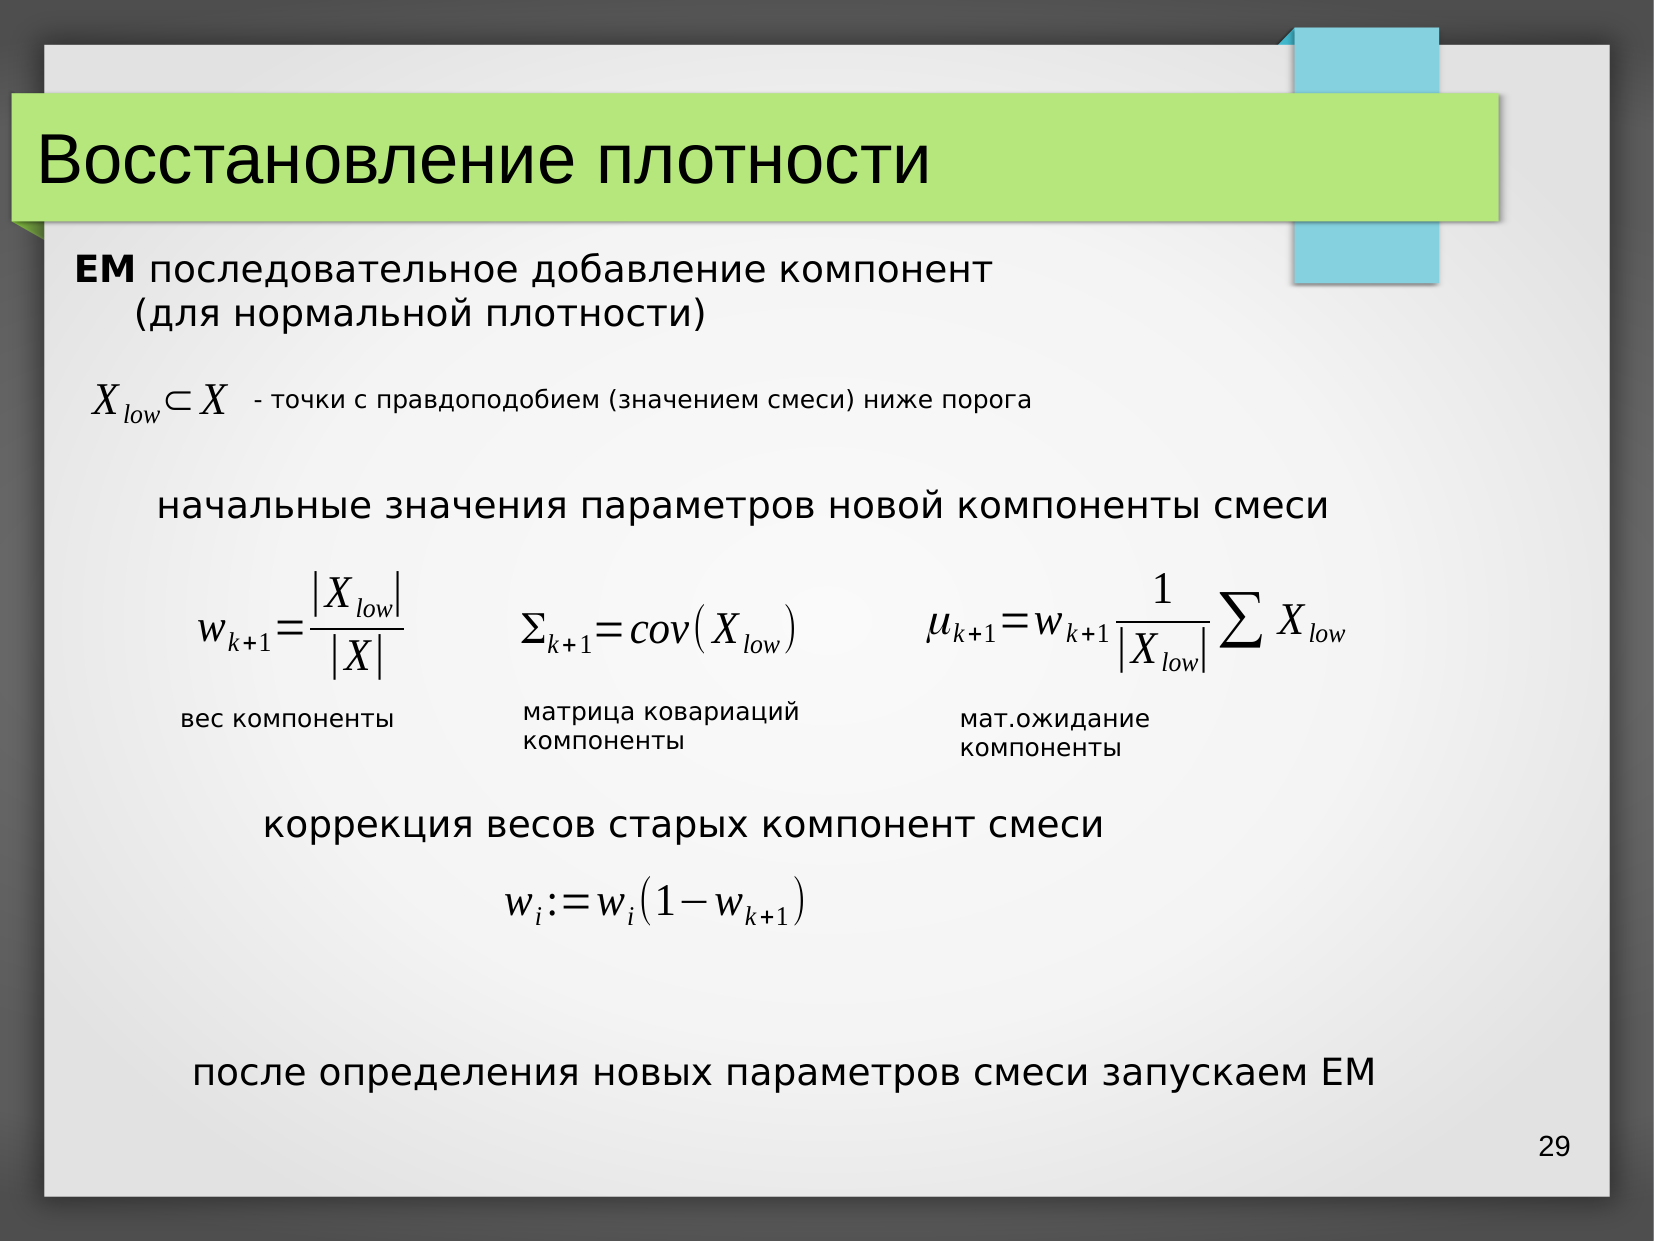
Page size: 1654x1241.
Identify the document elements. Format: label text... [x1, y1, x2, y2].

chart [496, 873, 812, 934]
text_box - точки с правдоподобием (значением смеси) ниже порога [230, 377, 1093, 433]
text_box мат.ожидание компоненты [944, 696, 1264, 771]
chart [82, 384, 230, 433]
text_box вес компоненты [165, 696, 426, 752]
title Восстановление плотности [35, 118, 1489, 200]
text_box матрица ковариаций компоненты [507, 689, 827, 763]
chart [919, 572, 1352, 681]
text_box EM последовательное добавление компонент (для нормальной плотности) [59, 240, 1087, 343]
text_box коррекция весов старых компонент смеси [248, 795, 1158, 863]
text_box начальные значения параметров новой компоненты смеси [141, 476, 1347, 544]
picture [0, 0, 1654, 1241]
text_box после определения новых параметров смеси запускаем EM [177, 1043, 1477, 1146]
chart [188, 569, 414, 685]
chart [513, 602, 804, 662]
